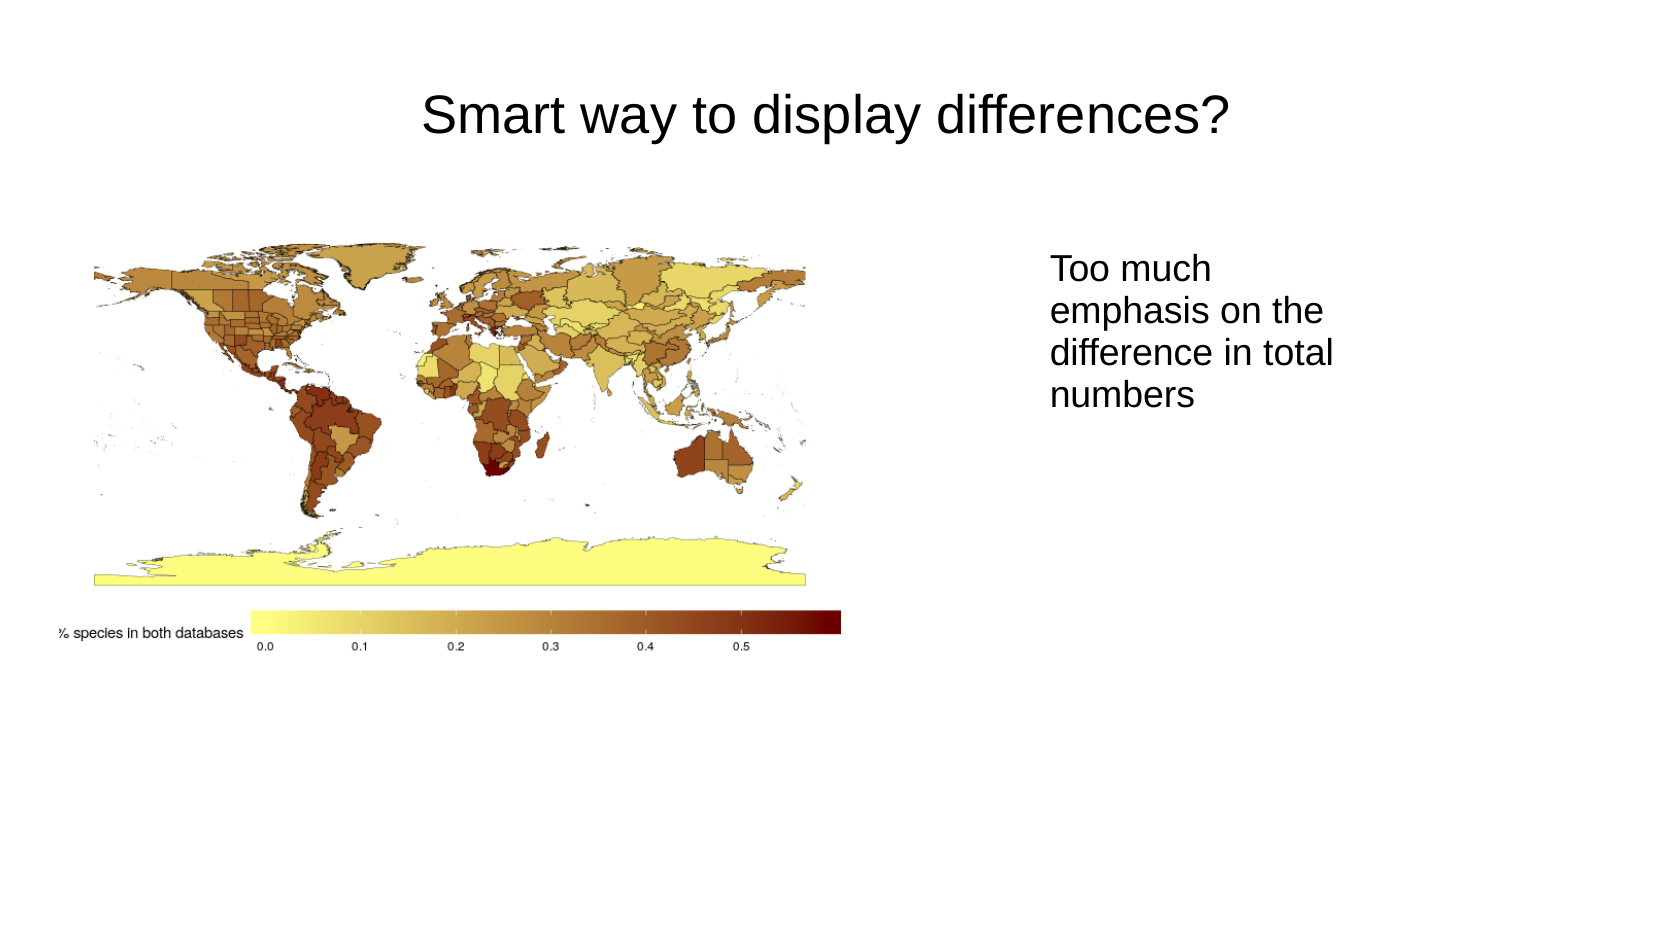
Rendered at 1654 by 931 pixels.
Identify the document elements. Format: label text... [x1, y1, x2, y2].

text_box Too much emphasis on the difference in total numbers [1035, 240, 1381, 423]
title Smart way to display differences? [82, 37, 1571, 193]
picture [59, 175, 841, 706]
